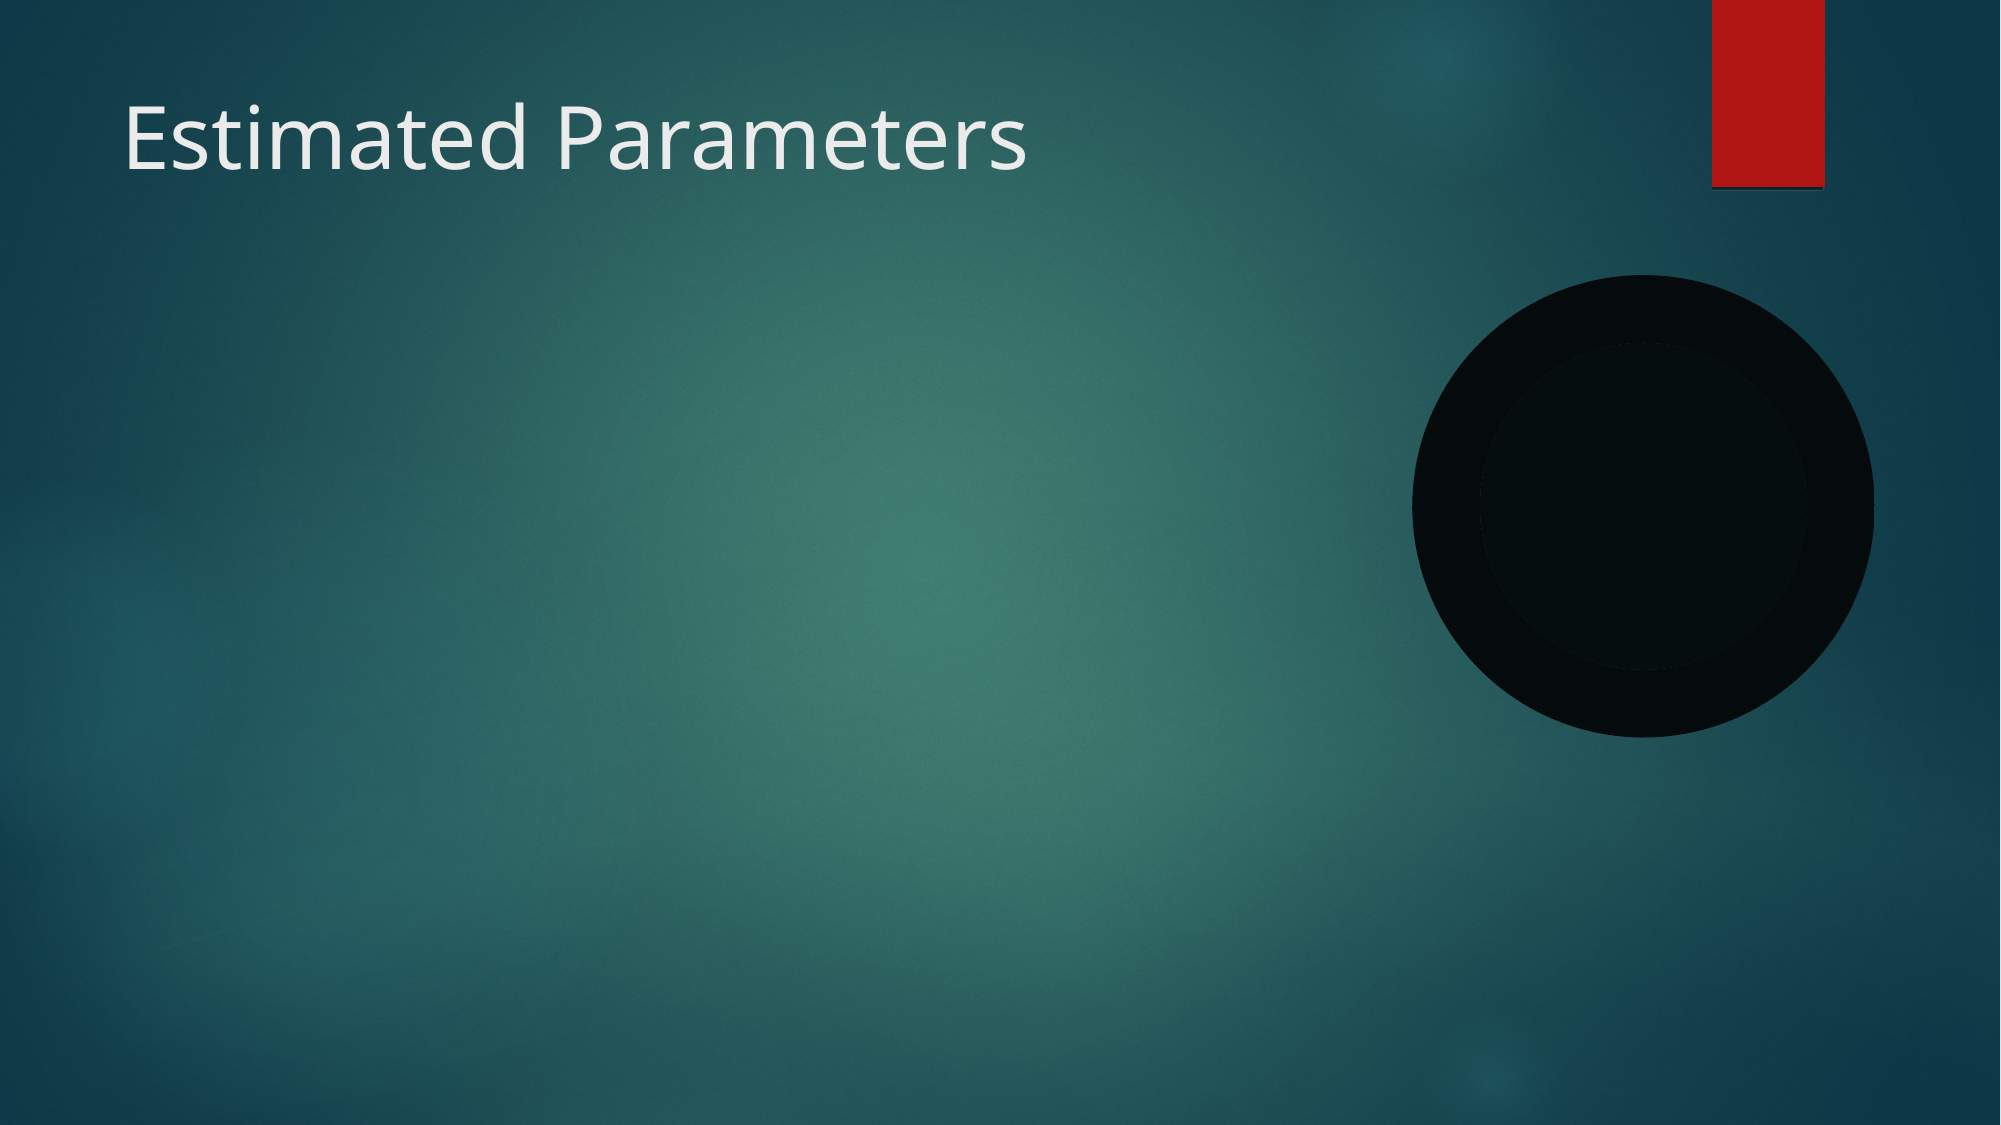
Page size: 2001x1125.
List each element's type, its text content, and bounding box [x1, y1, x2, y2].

title Estimated Parameters [106, 74, 1649, 305]
